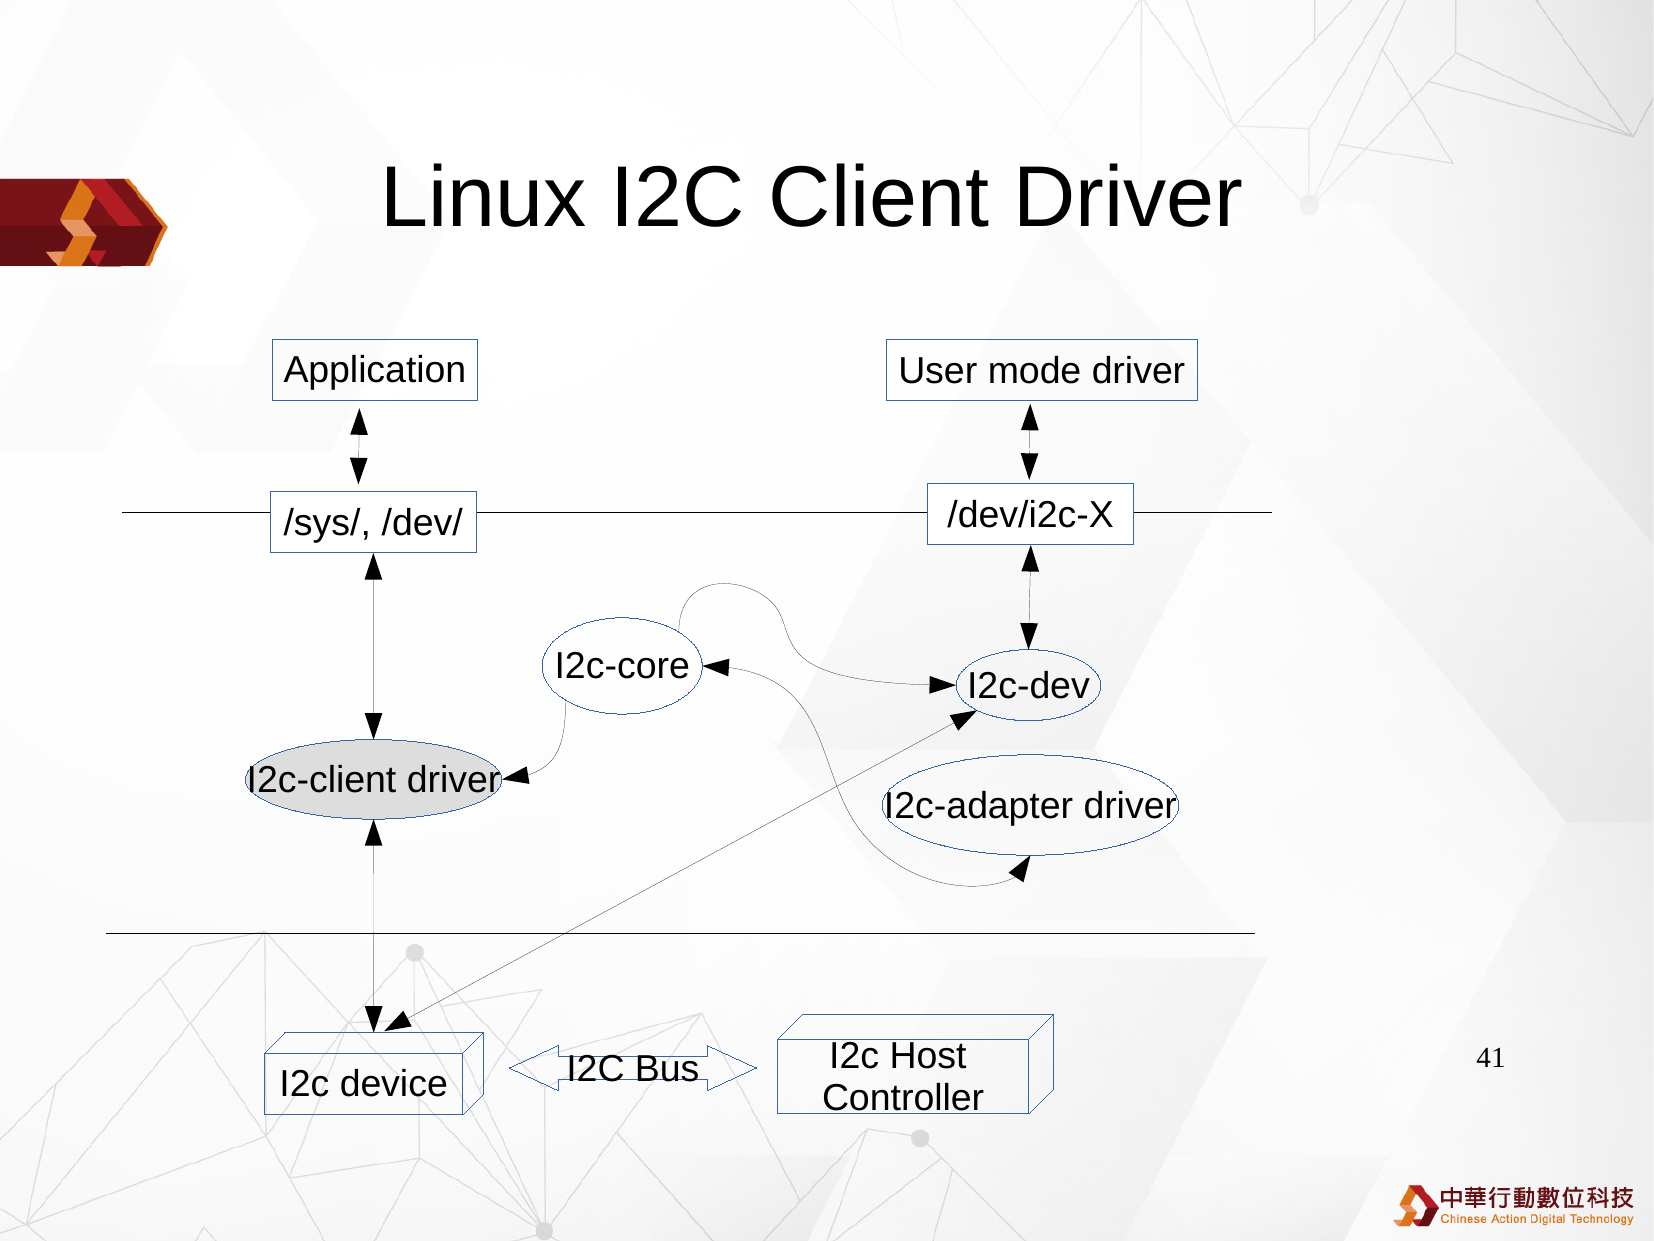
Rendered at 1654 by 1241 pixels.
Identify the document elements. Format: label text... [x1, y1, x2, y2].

text_box I2c device [264, 1054, 462, 1115]
text_box I2c Host Controller [777, 1040, 1028, 1114]
text_box Application [272, 339, 478, 401]
text_box I2C Bus [573, 1056, 591, 1080]
text_box I2c-core [542, 617, 703, 715]
text_box I2c-client driver [251, 739, 502, 820]
text_box I2C Bus [582, 1056, 604, 1080]
text_box I2c-dev [956, 649, 1101, 721]
text_box I2C Bus [509, 1045, 569, 1091]
text_box /sys/, /dev/ [270, 491, 477, 553]
text_box I2c-adapter driver [887, 754, 1179, 856]
text_box I2C Bus [602, 1056, 637, 1080]
picture [0, 0, 1654, 1241]
text_box I2C Bus [651, 1045, 757, 1091]
text_box /dev/i2c-X [927, 483, 1134, 545]
title [118, 112, 1506, 281]
text_box User mode driver [886, 339, 1198, 401]
